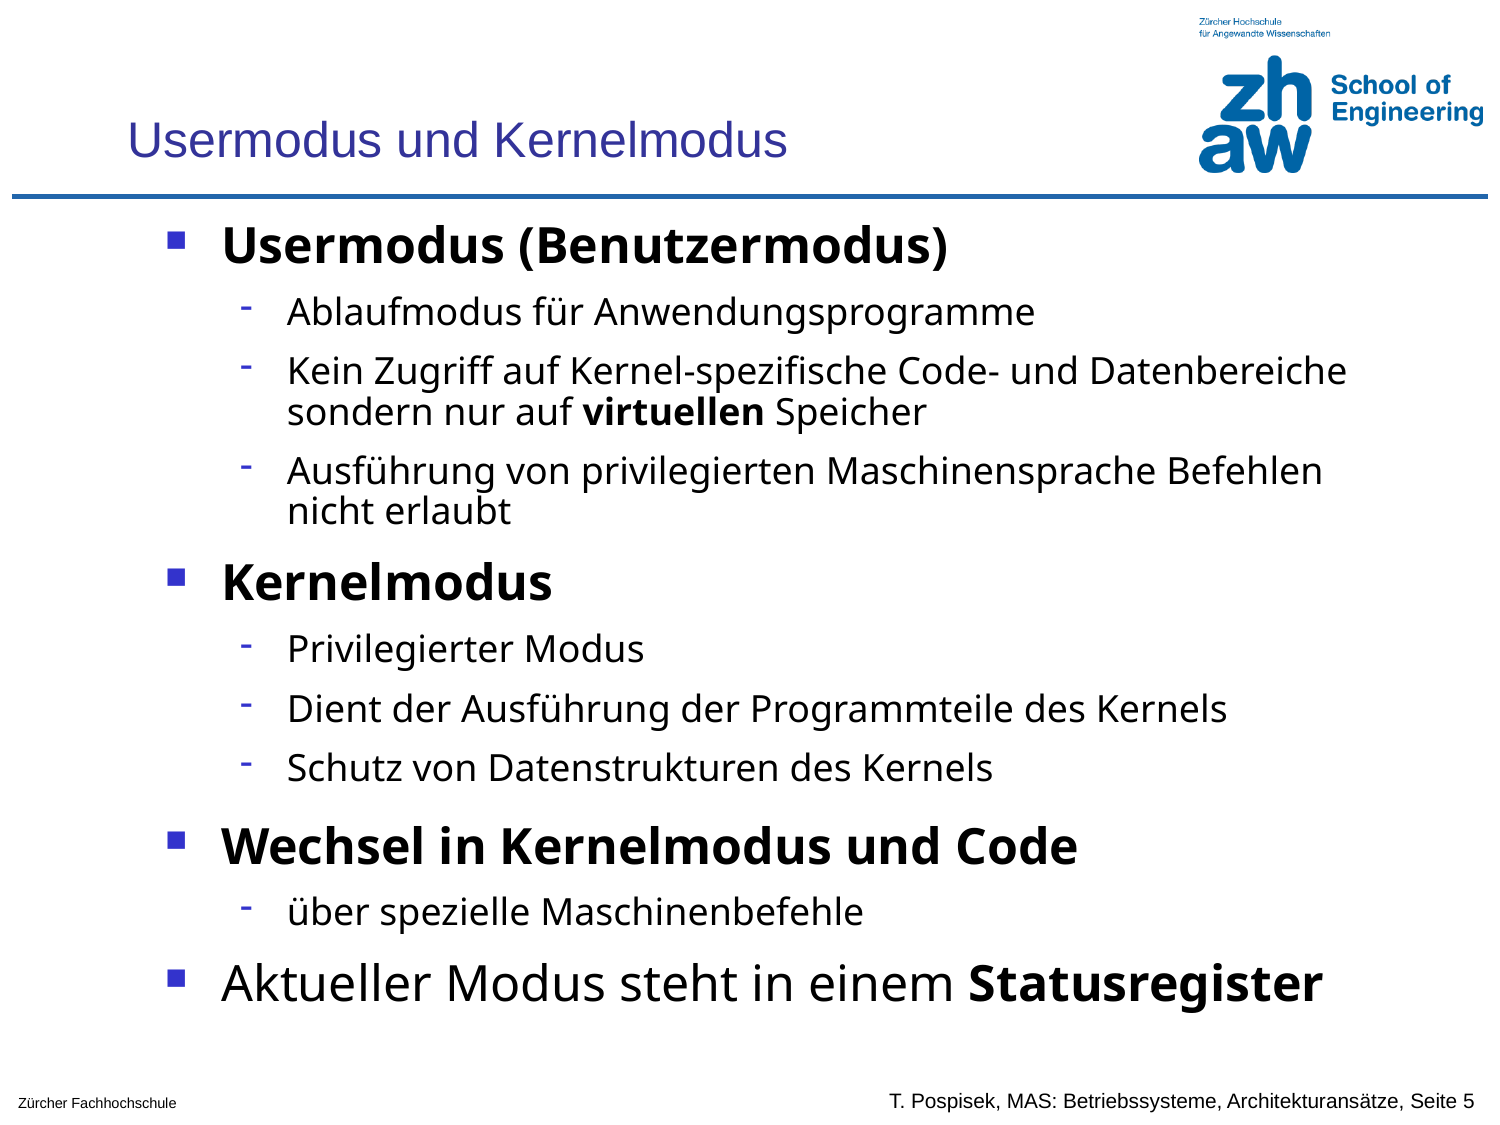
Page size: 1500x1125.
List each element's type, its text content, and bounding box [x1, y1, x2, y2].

list Usermodus (Benutzermodus) Ablaufmodus für Anwendungsprogramme Kein Zugriff auf Kernel-spezifische Code- und Datenbereiche sondern nur auf virtuellen Speicher Ausführung von privilegierten Maschinensprache Befehlen nicht erlaubt Kernelmodus Privilegierter Modus Dient der Ausführung der Programmteile des Kernels Schutz von Datenstrukturen des Kernels Wechsel in Kernelmodus und Code über spezielle Maschinenbefehle Aktueller Modus steht in einem Statusregister [150, 212, 1375, 1099]
picture [1199, 18, 1483, 173]
title Usermodus und Kernelmodus [112, 50, 1391, 175]
